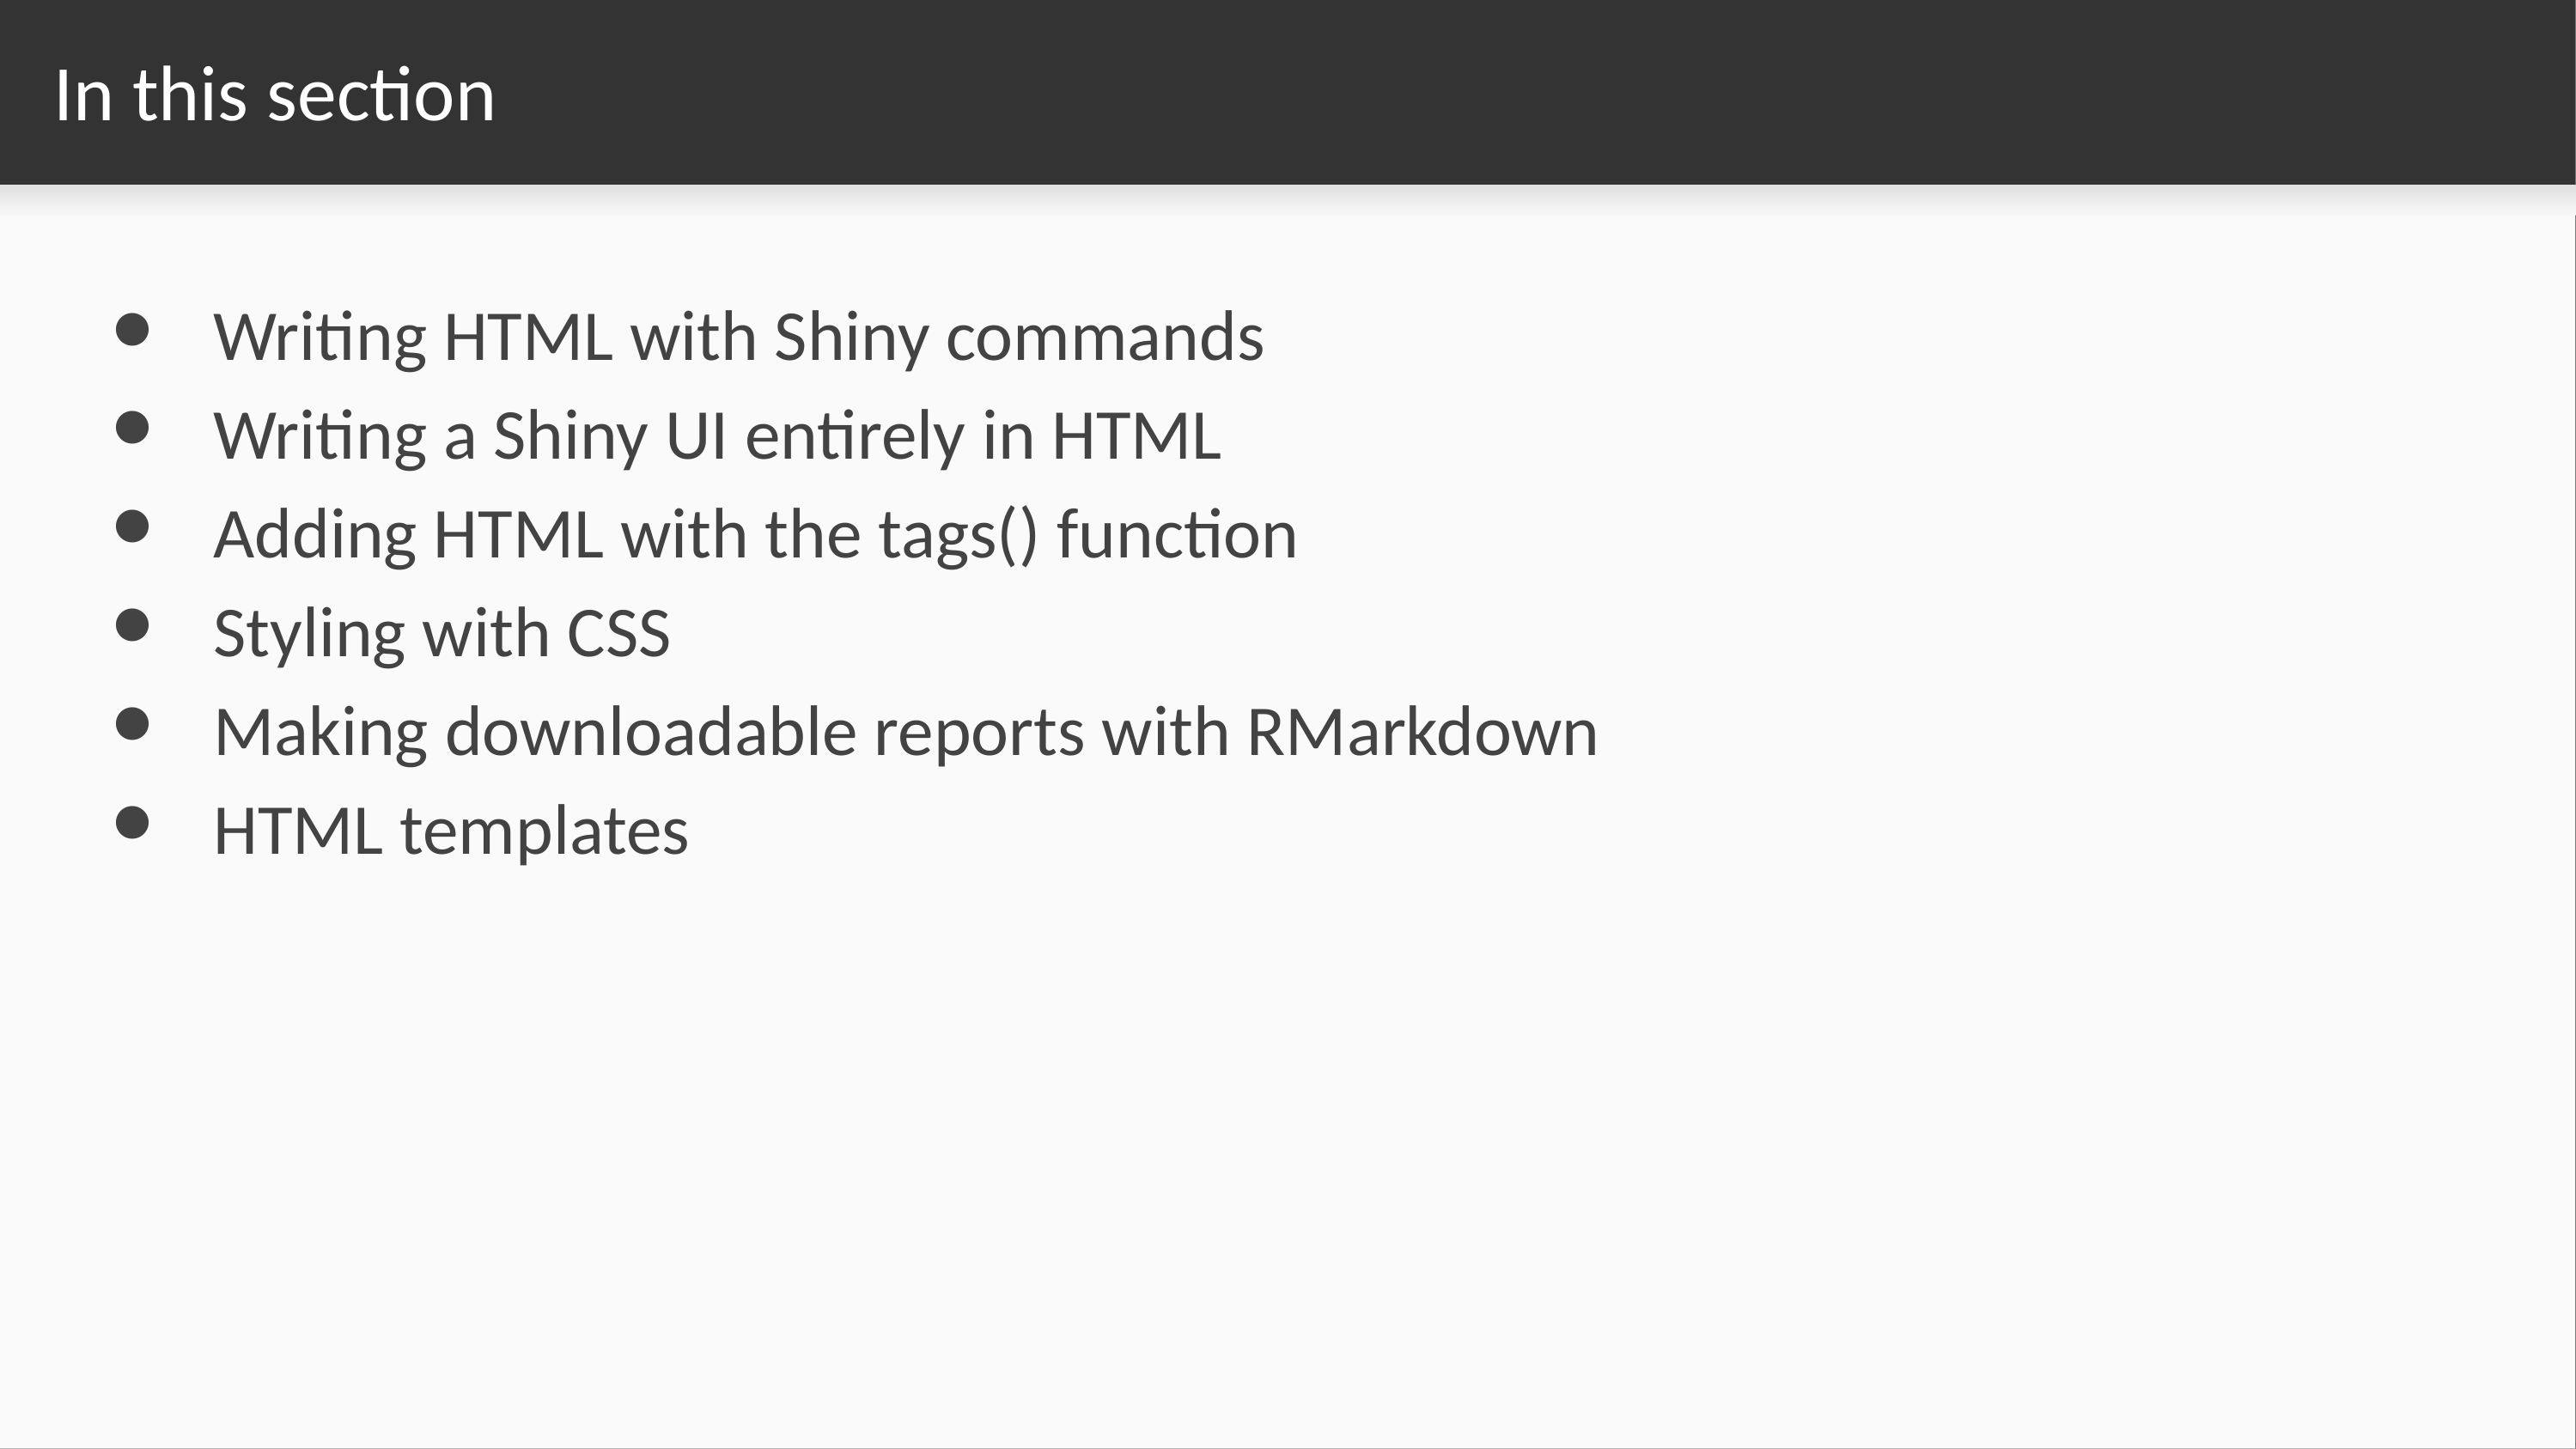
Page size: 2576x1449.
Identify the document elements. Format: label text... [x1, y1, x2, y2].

list Writing HTML with Shiny commands Writing a Shiny UI entirely in HTML Adding HTML with the tags() function Styling with CSS Making downloadable reports with RMarkdown HTML templates [58, 250, 2514, 1384]
title In this section [27, 4, 2514, 174]
